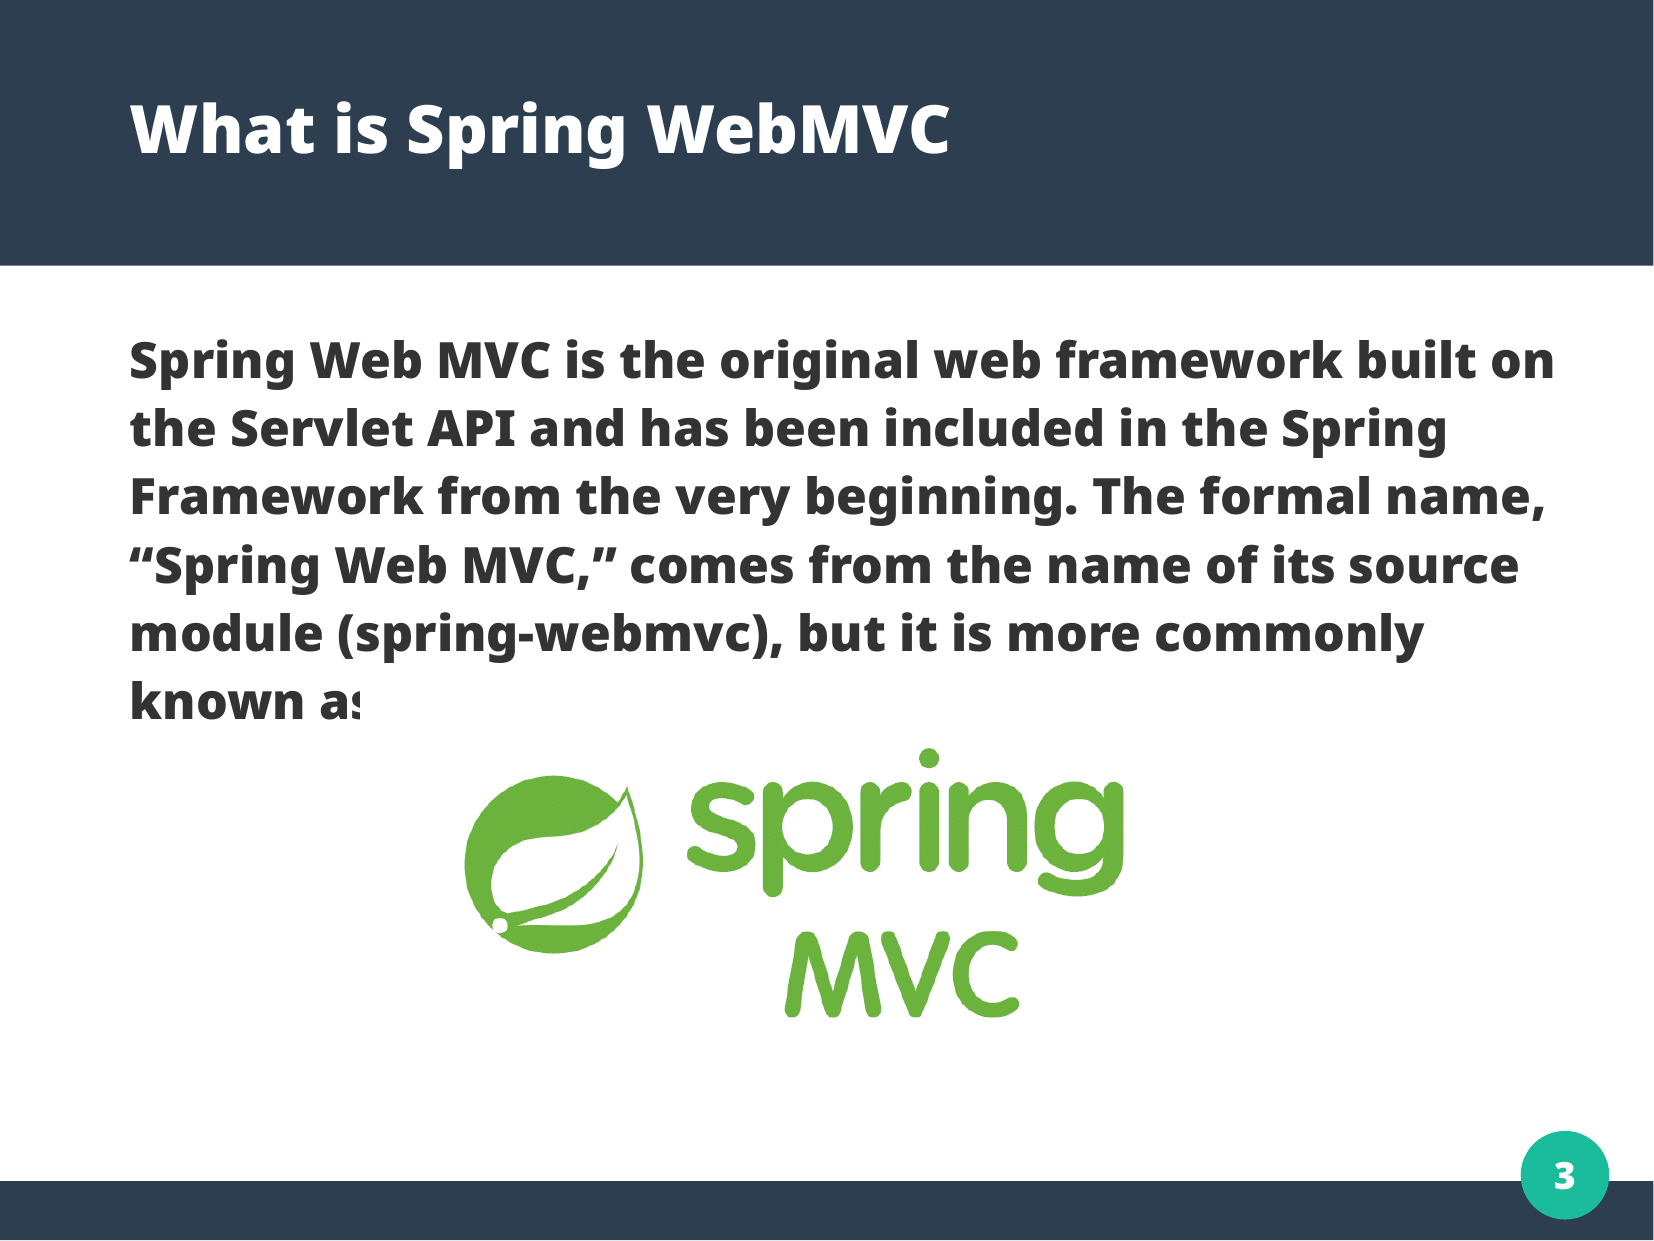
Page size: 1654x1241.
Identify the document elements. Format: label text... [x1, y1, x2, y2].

picture [360, 674, 1216, 1111]
list Spring Web MVC is the original web framework built on the Servlet API and has been included in the Spring Framework from the very beginning. The formal name, “Spring Web MVC,” comes from the name of its source module (spring-webmvc), but it is more commonly known as “Spring MVC”. [59, 324, 1595, 675]
title What is Spring WebMVC [59, 49, 1595, 207]
